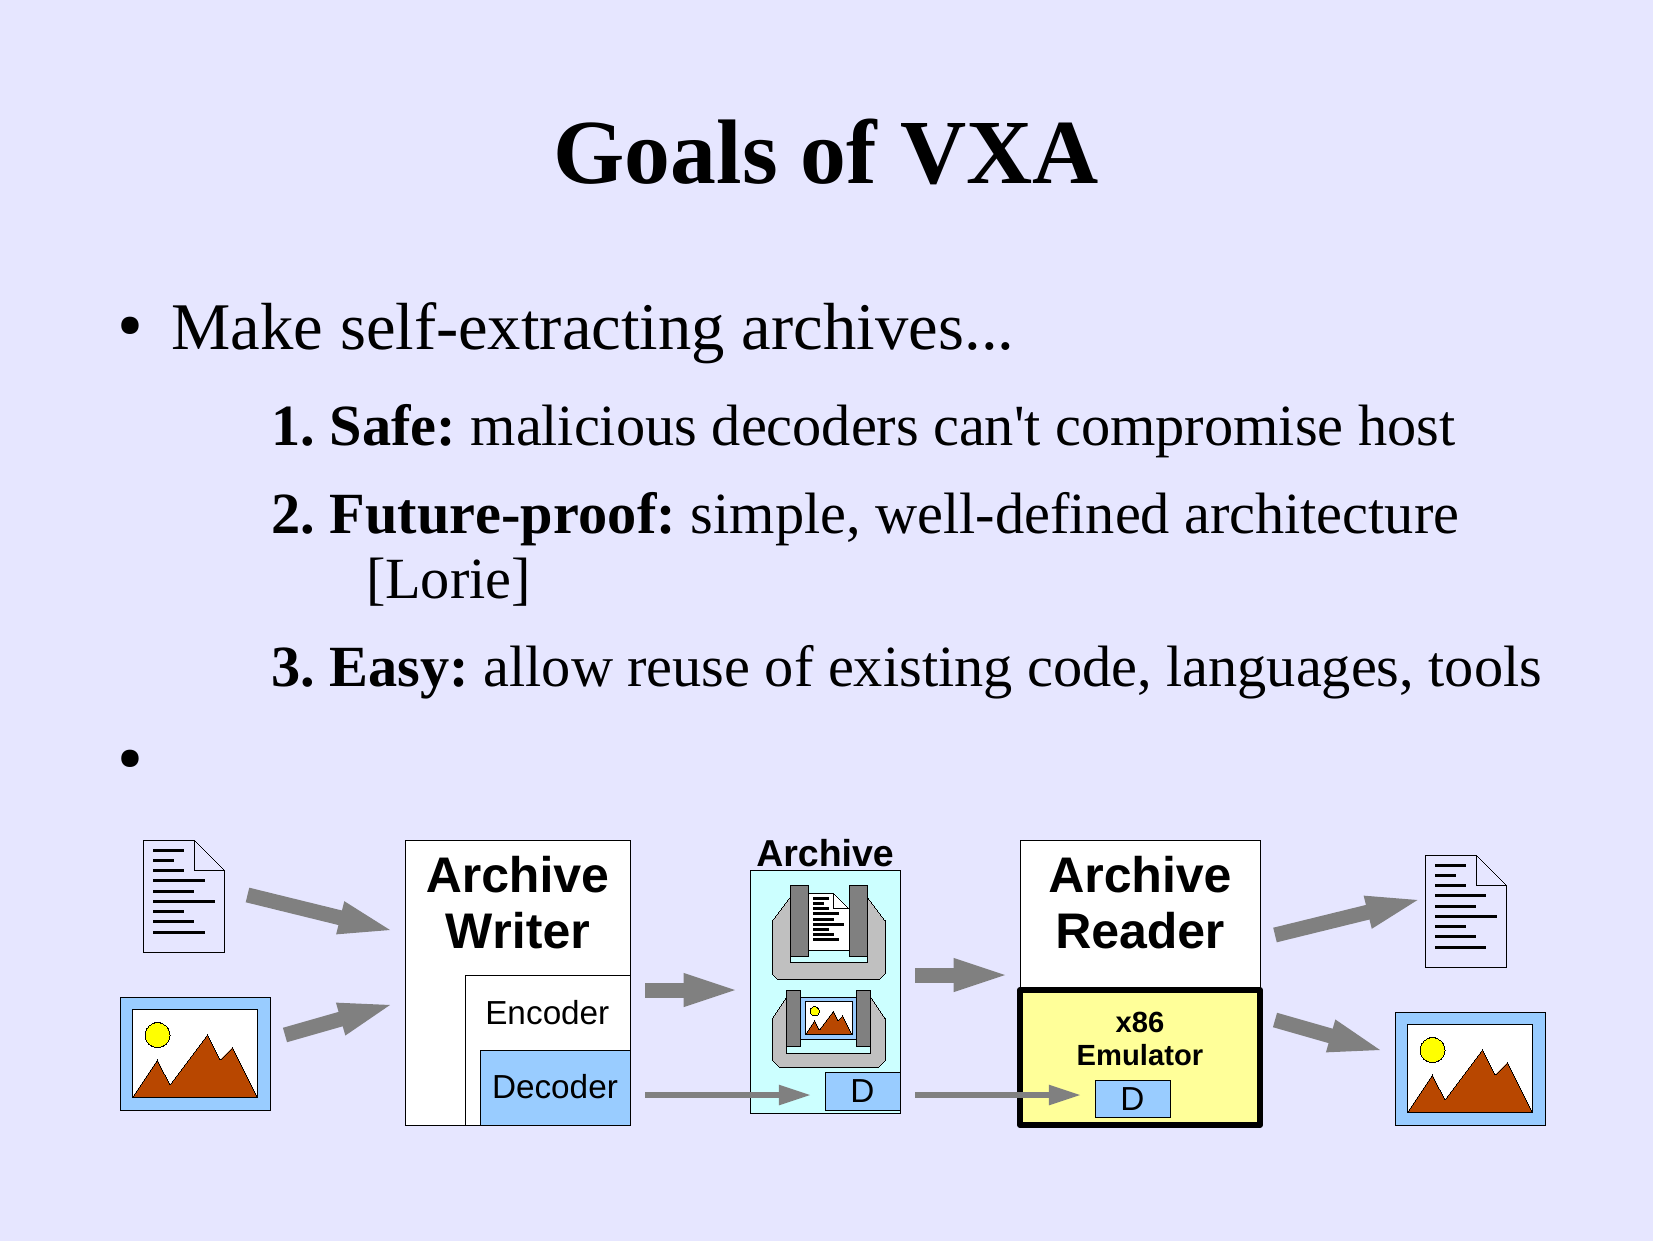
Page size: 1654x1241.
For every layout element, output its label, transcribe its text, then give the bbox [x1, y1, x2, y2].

text_box [750, 882, 901, 1114]
text_box x86 Emulator [1020, 990, 1261, 1126]
text_box Archive [720, 825, 931, 882]
text_box D [1095, 1080, 1171, 1118]
text_box Archive Writer [405, 840, 631, 1126]
text_box Decoder [480, 1050, 631, 1126]
text_box [1395, 1012, 1546, 1126]
title Goals of VXA [82, 49, 1571, 257]
text_box Archive Reader [1020, 840, 1261, 990]
text_box Encoder [465, 975, 631, 1126]
text_box [120, 997, 271, 1111]
list Make self-extracting archives... Safe: malicious decoders can't compromise host Future-proof: simple, well-defined architecture [Lorie] Easy: allow reuse of existing code, languages, tools [82, 290, 1571, 1095]
text_box D [825, 1072, 901, 1111]
